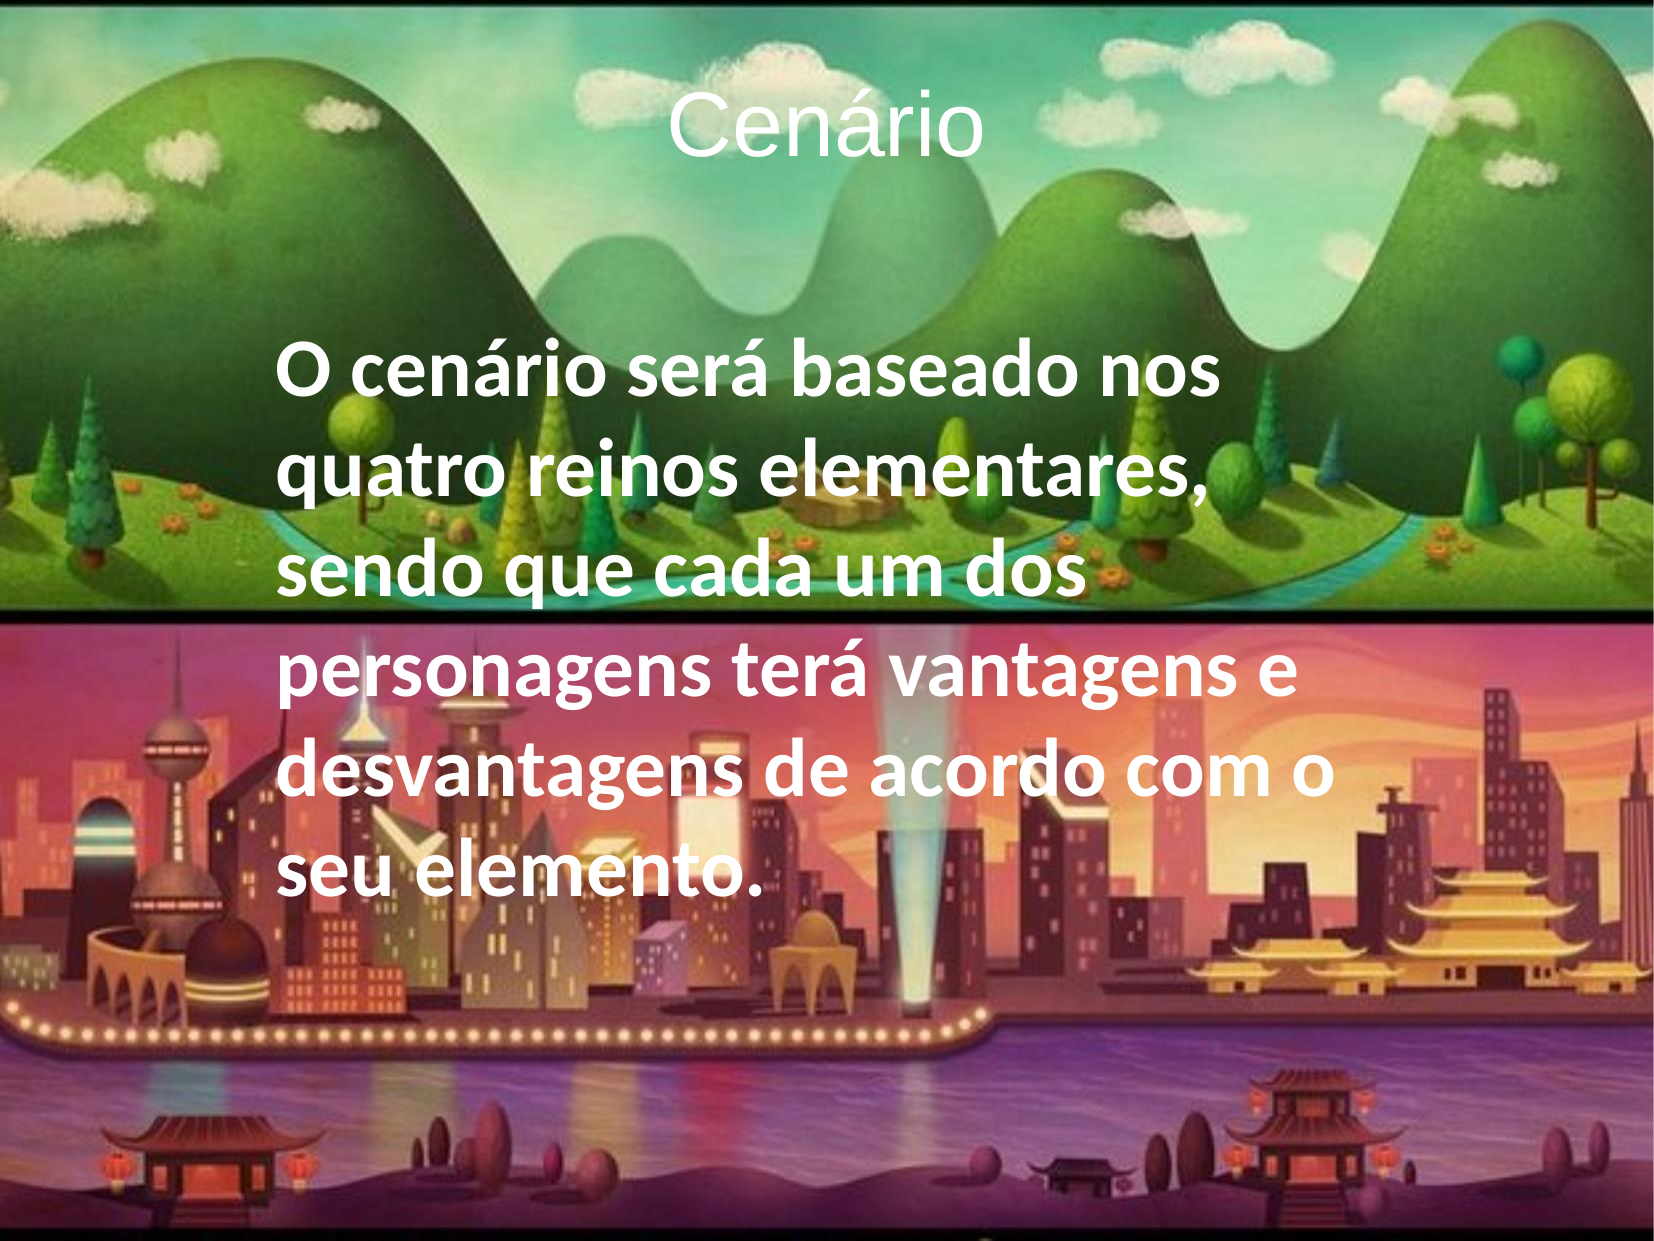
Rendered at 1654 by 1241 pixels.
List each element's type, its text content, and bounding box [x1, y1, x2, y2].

title Cenário [82, 49, 1571, 257]
text_box O cenário será baseado nos quatro reinos elementares, sendo que cada um dos personagens terá vantagens e desvantagens de acordo com o seu elemento. [260, 297, 1454, 921]
picture [0, 0, 1654, 1241]
